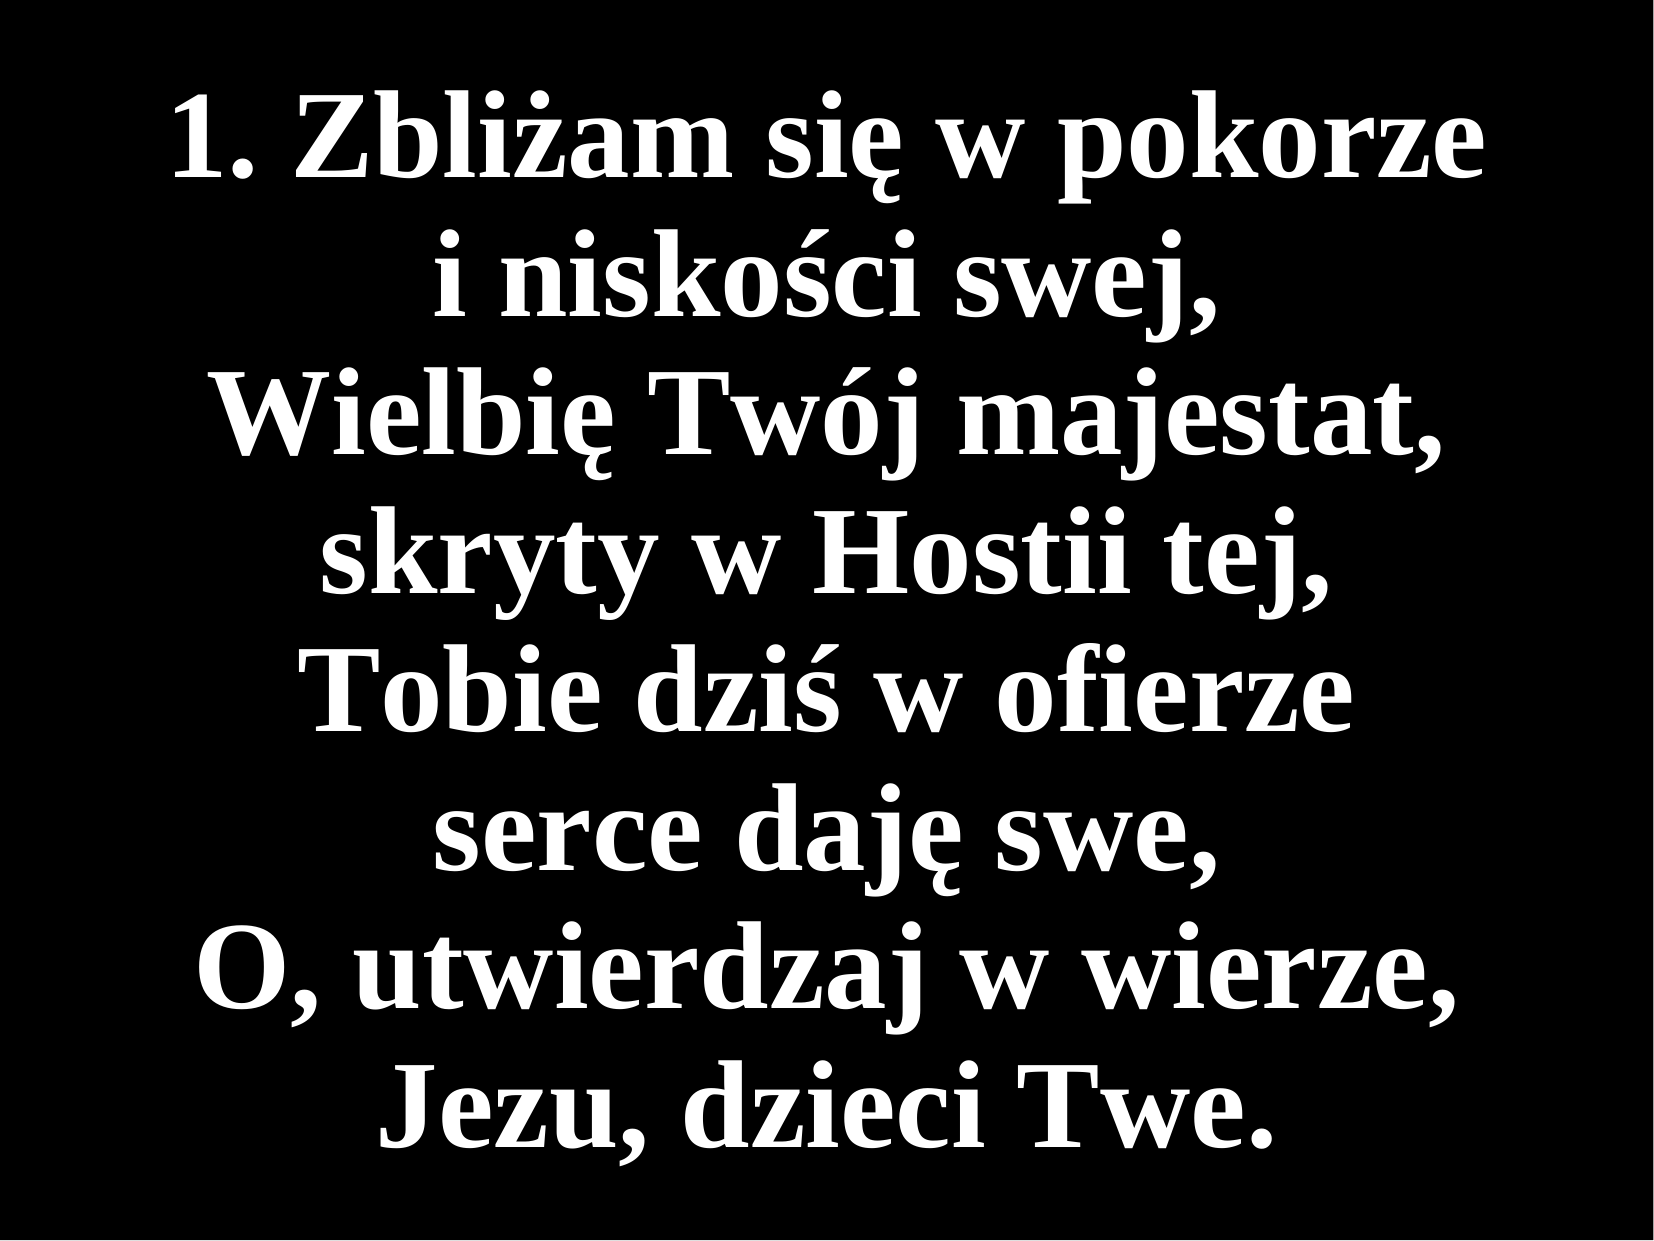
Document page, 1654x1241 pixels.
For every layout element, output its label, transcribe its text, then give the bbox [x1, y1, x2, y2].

title 1. Zbliżam się w pokorze i niskości swej, Wielbię Twój majestat, skryty w Hostii tej, Tobie dziś w ofierze serce daję swe, O, utwierdzaj w wierze, Jezu, dzieci Twe. [0, 0, 1654, 1241]
